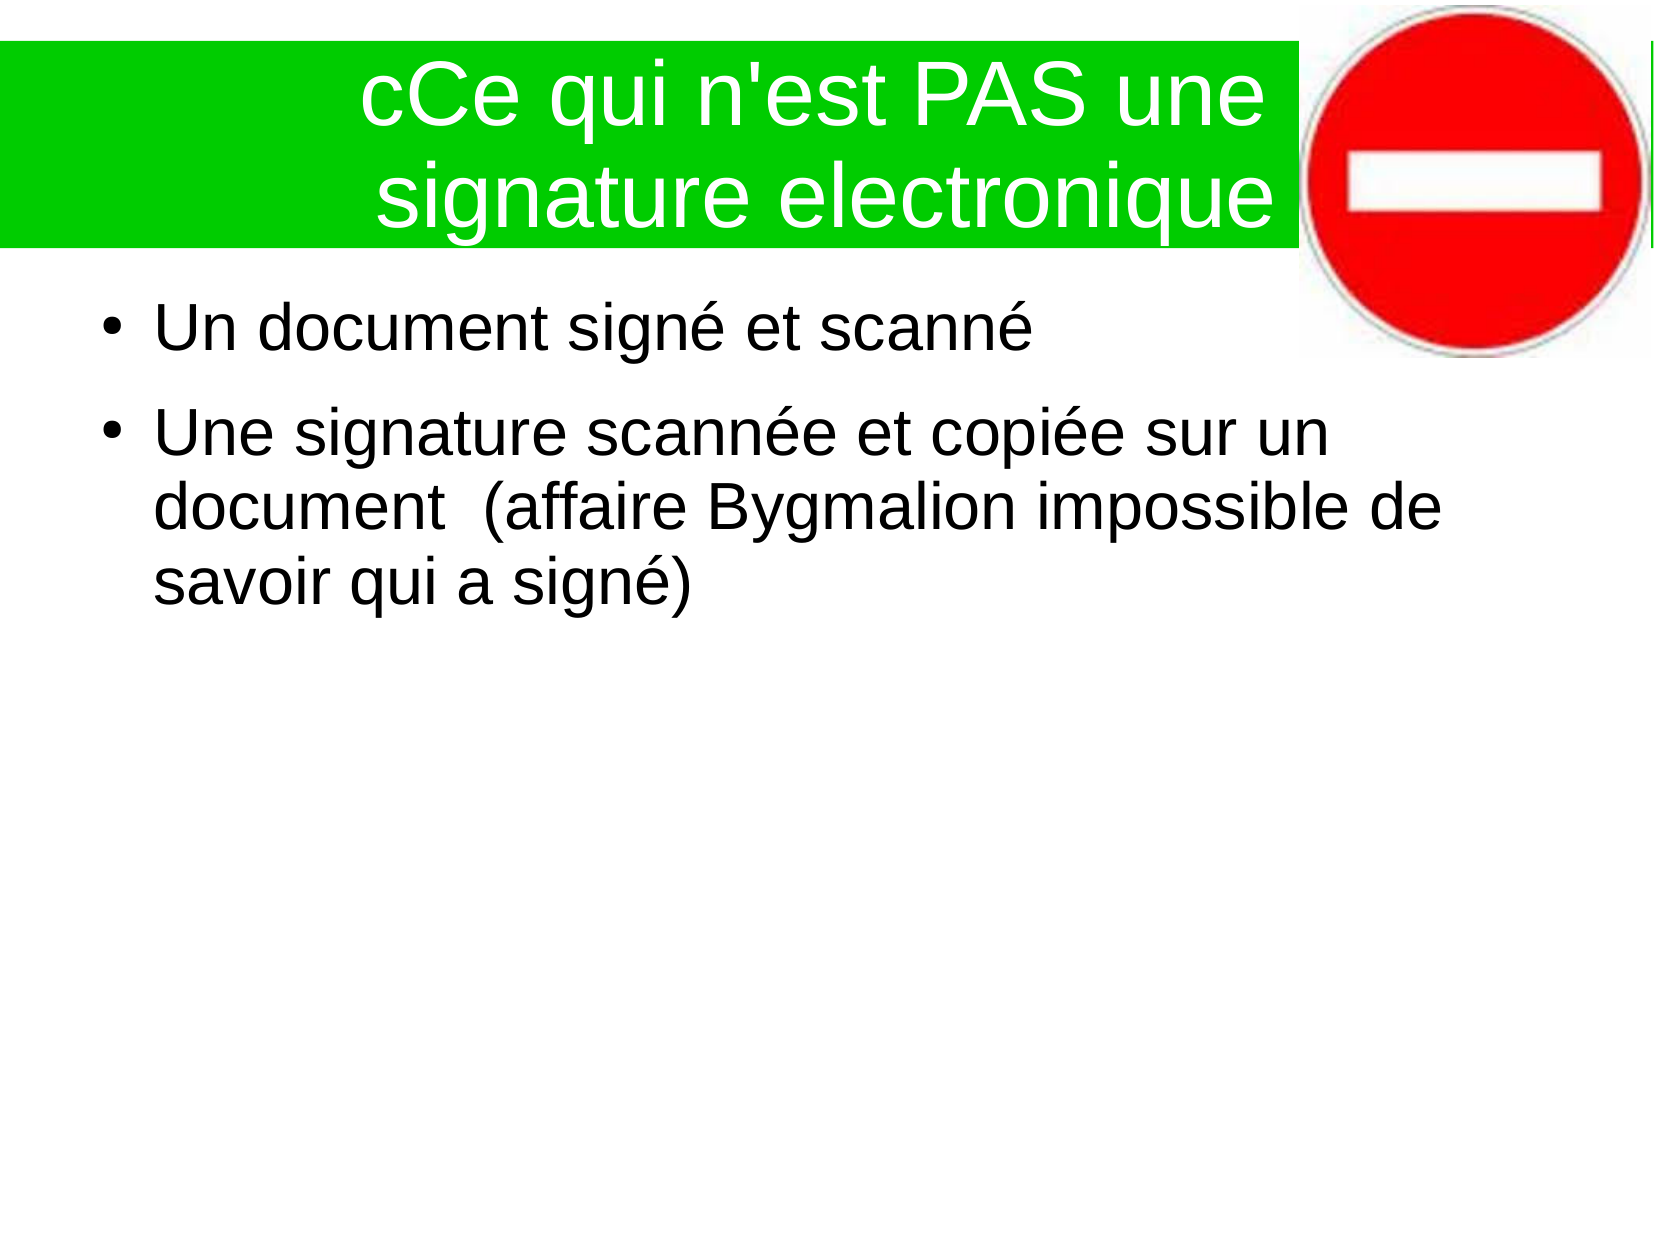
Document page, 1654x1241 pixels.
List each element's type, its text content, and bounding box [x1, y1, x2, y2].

list Un document signé et scanné Une signature scannée et copiée sur un document (affaire Bygmalion impossible de savoir qui a signé) [82, 290, 1571, 1010]
title cCe qui n'est PAS une signature electronique [0, 40, 1299, 249]
picture [1299, 5, 1651, 358]
